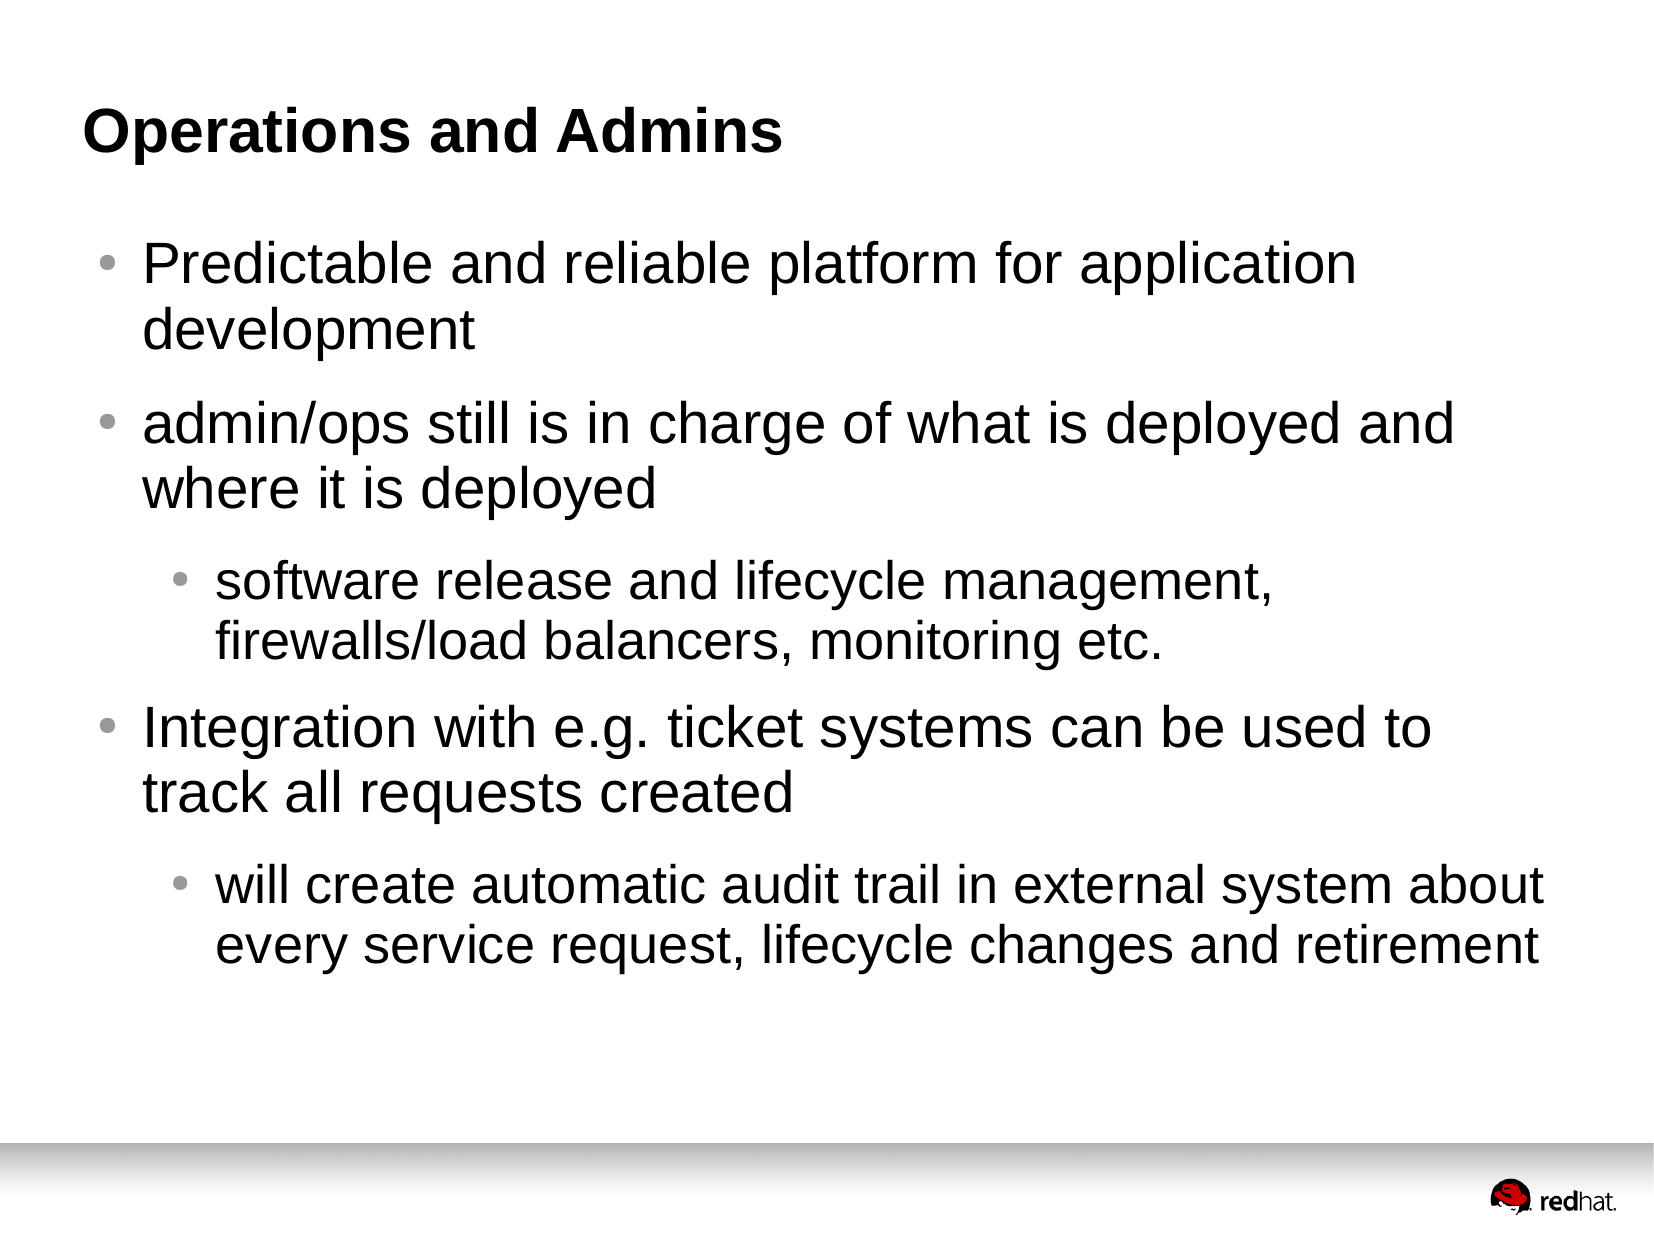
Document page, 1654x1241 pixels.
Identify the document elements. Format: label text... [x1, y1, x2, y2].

picture [0, 1143, 1654, 1241]
list Predictable and reliable platform for application development admin/ops still is in charge of what is deployed and where it is deployed software release and lifecycle management, firewalls/load balancers, monitoring etc. Integration with e.g. ticket systems can be used to track all requests created will create automatic audit trail in external system about every service request, lifecycle changes and retirement [82, 231, 1571, 1119]
title Operations and Admins [82, 37, 1571, 225]
